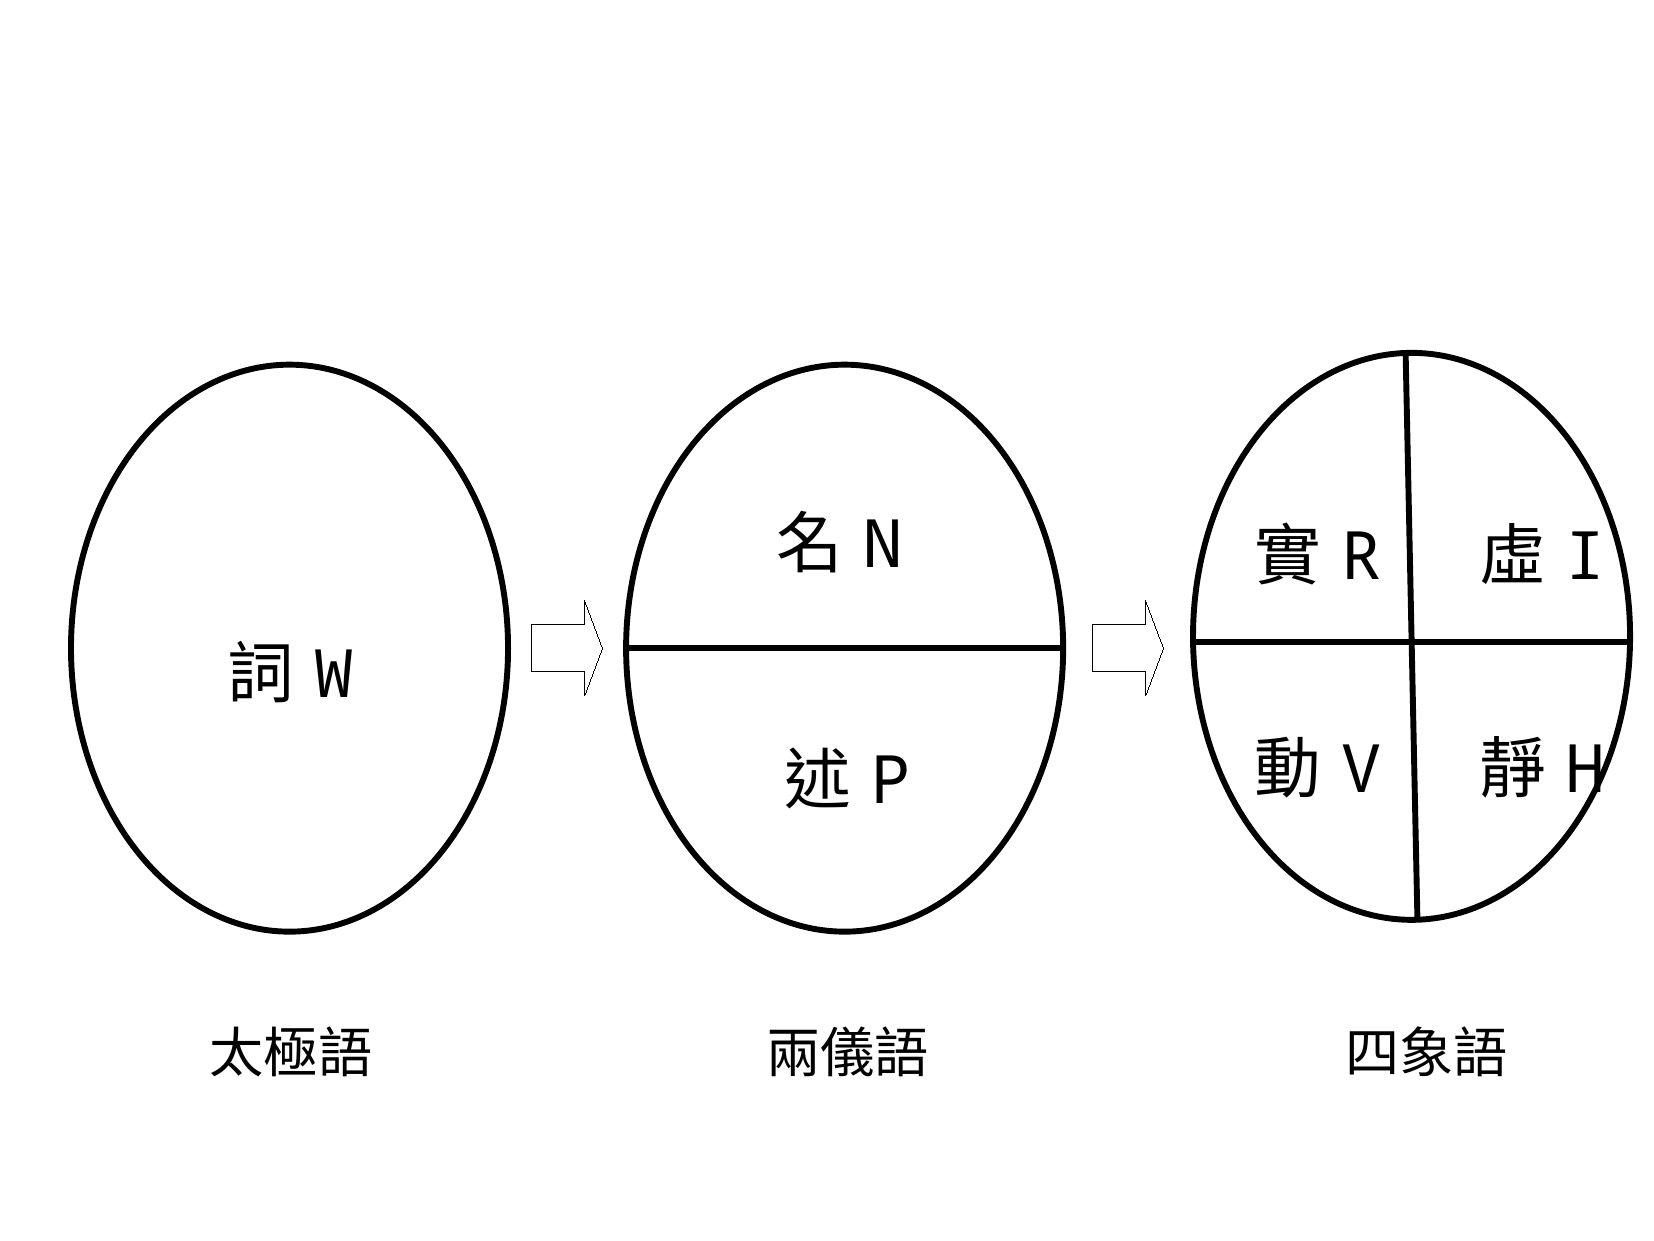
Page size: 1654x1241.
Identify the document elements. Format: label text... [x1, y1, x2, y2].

text_box 名N [761, 482, 909, 578]
text_box 實R 虛I [1240, 494, 1407, 590]
text_box 述P [769, 718, 916, 814]
text_box 詞W [212, 612, 359, 708]
text_box 動V 靜H [1416, 707, 1586, 803]
text_box 動V 靜H [1240, 707, 1412, 803]
text_box 太極語 [194, 1002, 389, 1098]
text_box 兩儀語 [751, 1002, 945, 1097]
text_box 四象語 [1330, 1002, 1524, 1098]
text_box 實R 虛I [1412, 494, 1586, 590]
